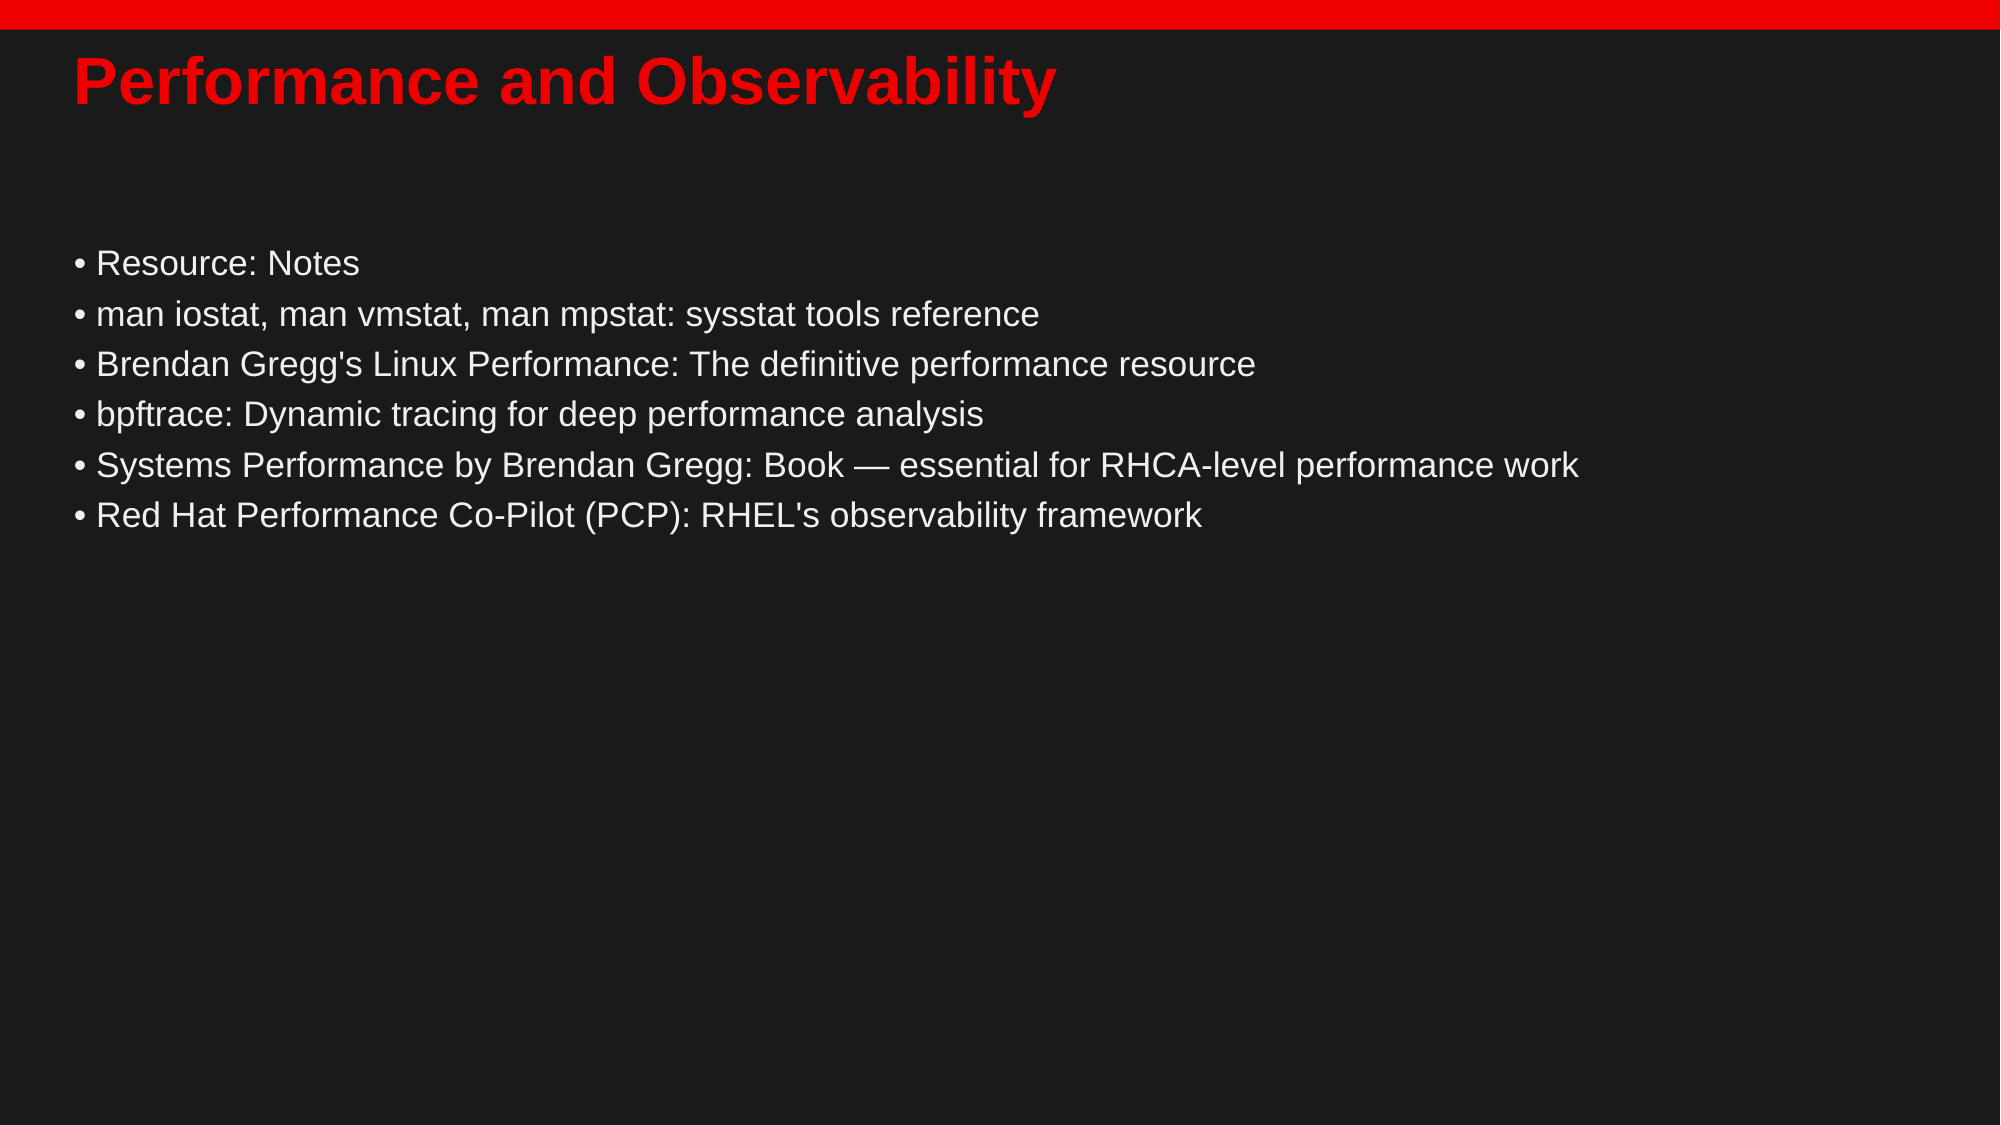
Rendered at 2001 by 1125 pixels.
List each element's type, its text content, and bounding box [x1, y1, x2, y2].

text_box [0, 0, 2001, 30]
text_box Performance and Observability [59, 36, 1942, 208]
text_box • Resource: Notes • man iostat, man vmstat, man mpstat: sysstat tools reference • Brendan Gregg's Linux Performance: The definitive performance resource • bpftrace: Dynamic tracing for deep performance analysis • Systems Performance by Brendan Gregg: Book — essential for RHCA-level performance work • Red Hat Performance Co-Pilot (PCP): RHEL's observability framework [59, 236, 1942, 1037]
